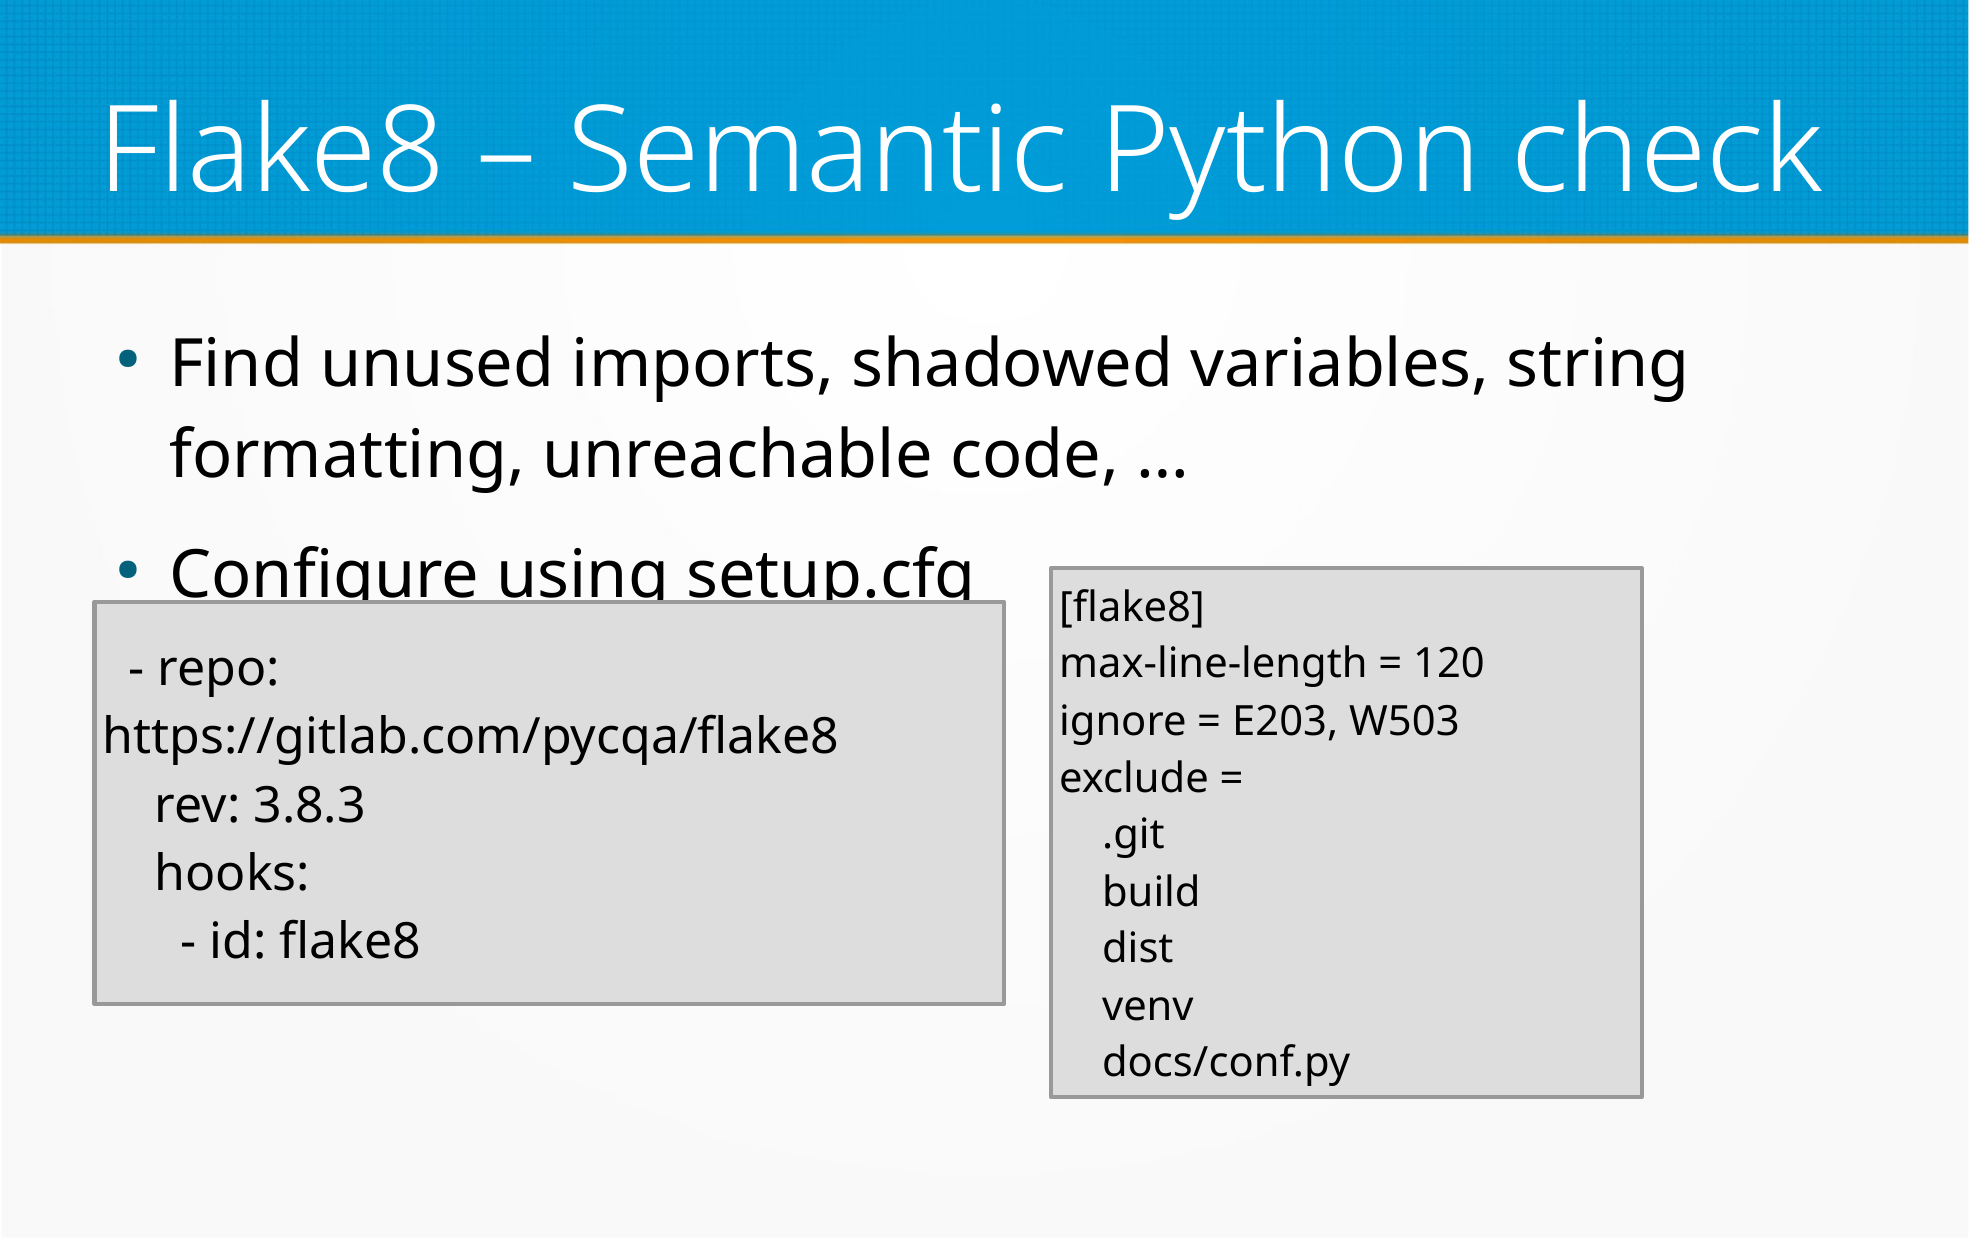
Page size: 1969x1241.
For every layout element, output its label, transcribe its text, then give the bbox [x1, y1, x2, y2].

title Flake8 – Semantic Python check [98, 19, 1870, 227]
list Find unused imports, shadowed variables, string formatting, unreachable code, … Configure using setup.cfg [98, 315, 1861, 1081]
text_box [flake8] max-line-length = 120 ignore = E203, W503 exclude = .git build dist venv docs/conf.py [1051, 602, 1642, 1063]
picture [0, 233, 1969, 1241]
text_box - repo: https://gitlab.com/pycqa/flake8 rev: 3.8.3 hooks: - id: flake8 [94, 601, 1004, 1004]
